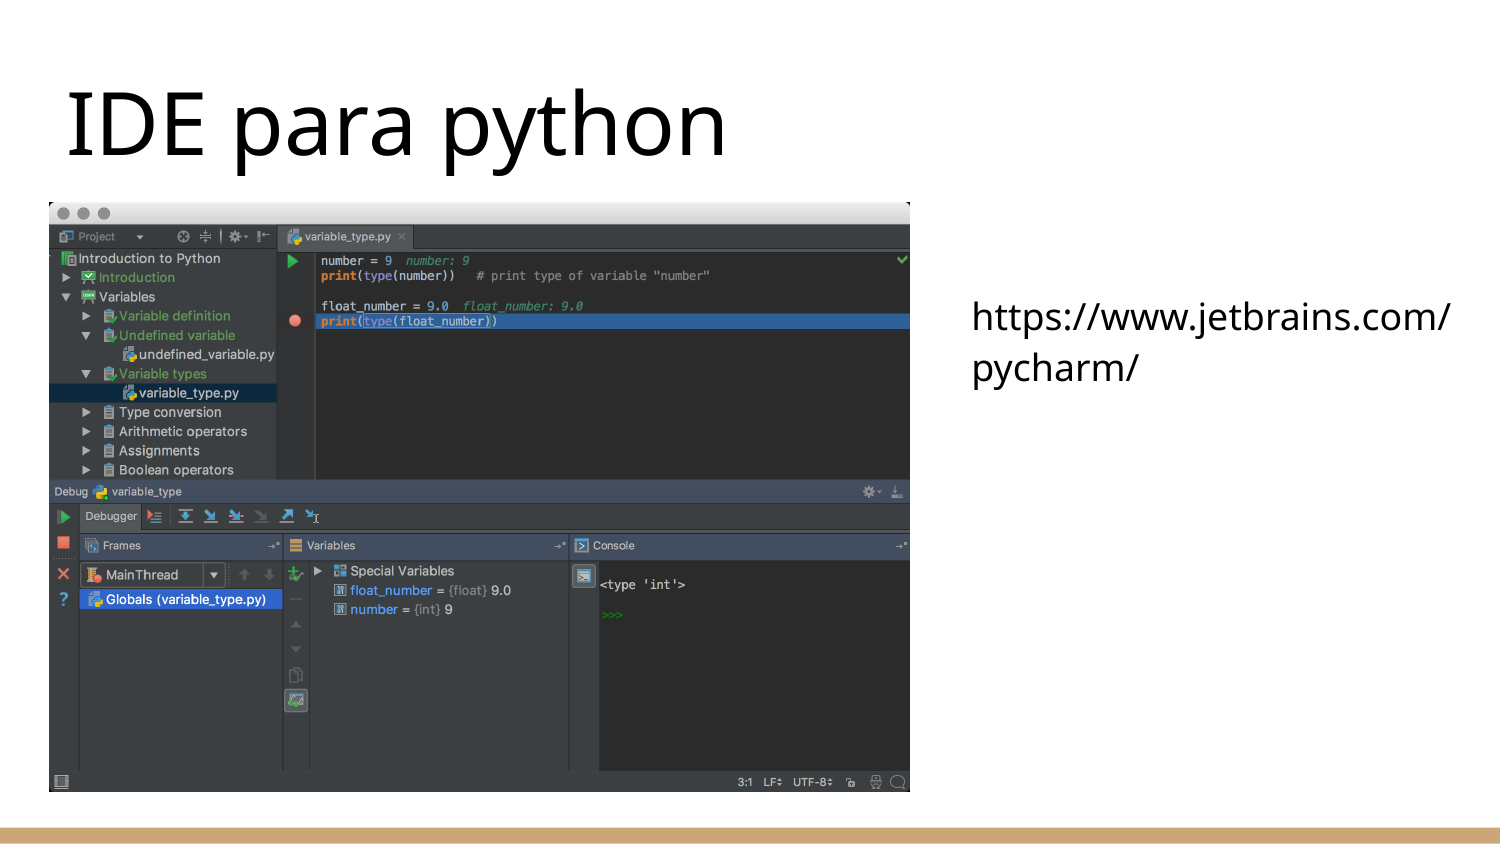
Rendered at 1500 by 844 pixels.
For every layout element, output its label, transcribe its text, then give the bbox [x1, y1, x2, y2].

title IDE para python [51, 51, 1449, 189]
text_box https://www.jetbrains.com/pycharm/ [956, 283, 1500, 426]
picture [49, 202, 910, 792]
